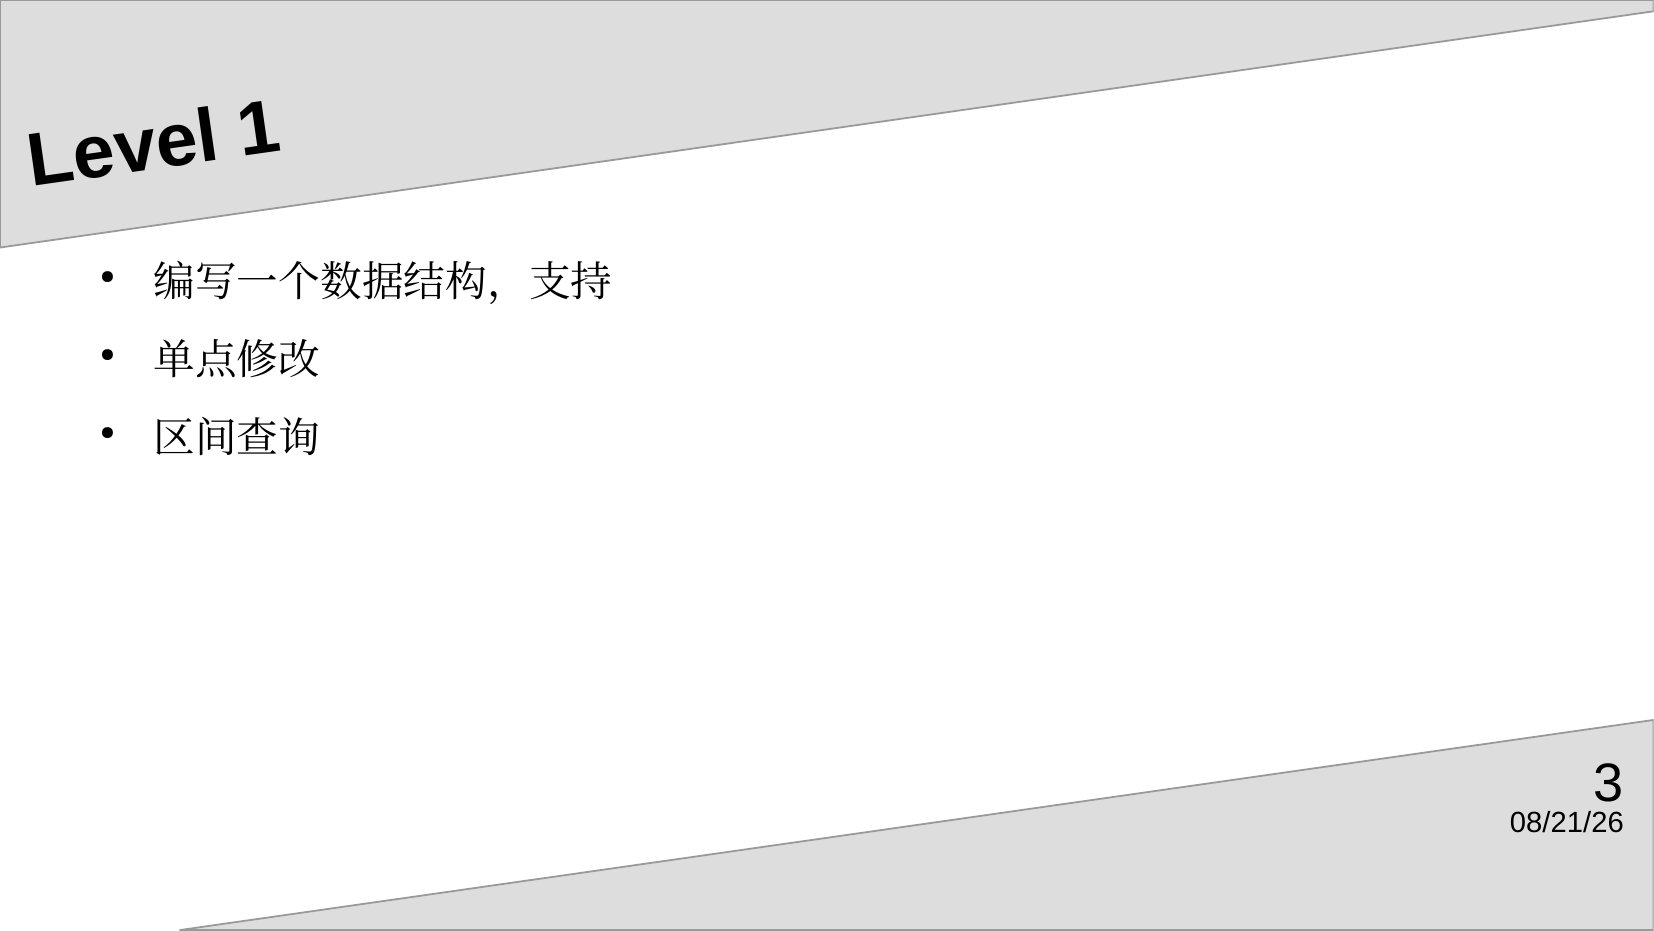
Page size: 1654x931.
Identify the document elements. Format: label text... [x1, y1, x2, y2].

list 编写一个数据结构，支持 单点修改 区间查询 [82, 248, 1538, 789]
title Level 1 [16, 0, 1501, 239]
